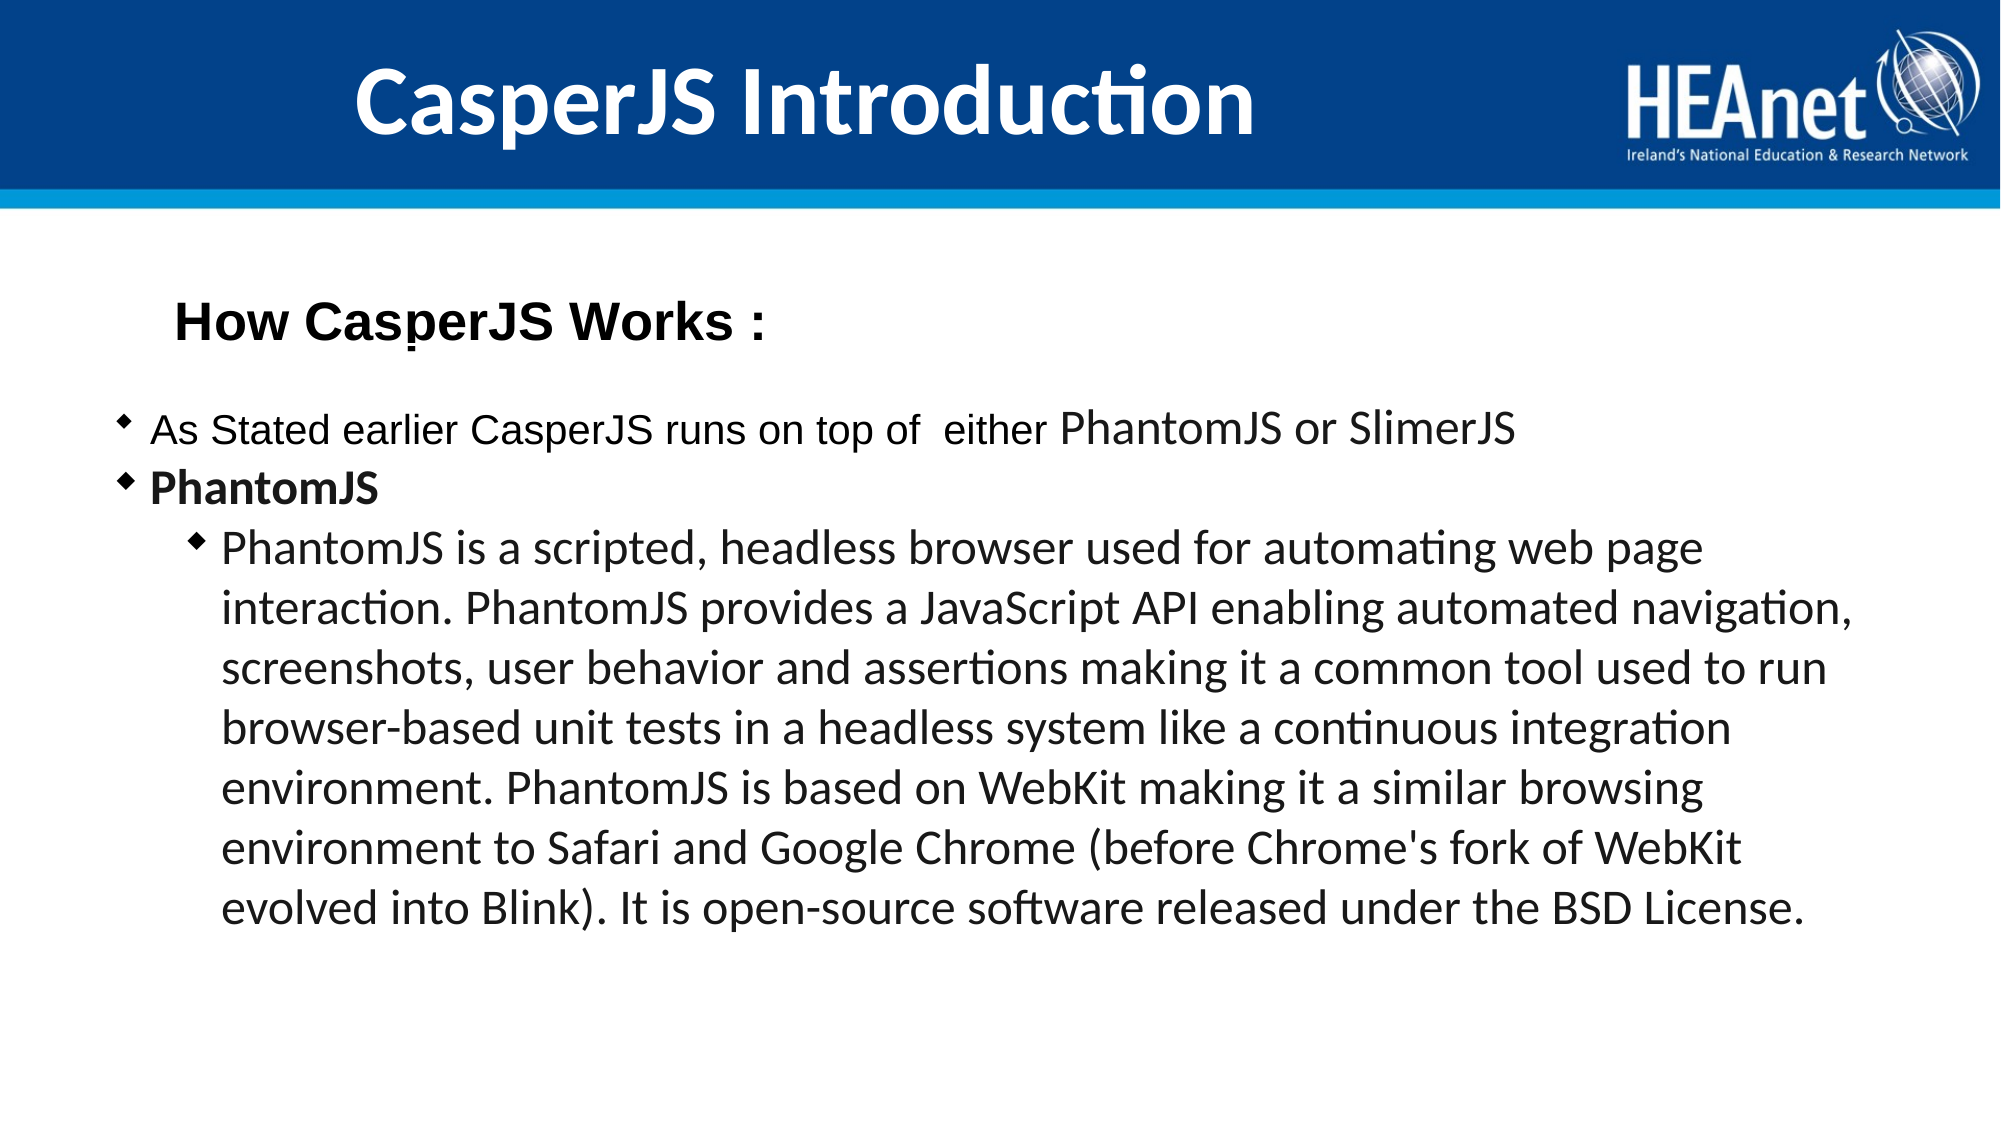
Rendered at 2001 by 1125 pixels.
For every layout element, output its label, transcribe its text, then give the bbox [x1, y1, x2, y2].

picture [0, 0, 2001, 189]
text_box How CasperJS Works : [160, 278, 784, 355]
text_box As Stated earlier CasperJS runs on top of either PhantomJS or SlimerJS PhantomJS PhantomJS is a scripted, headless browser used for automating web page interaction. PhantomJS provides a JavaScript API enabling automated navigation, screenshots, user behavior and assertions making it a common tool used to run browser-based unit tests in a headless system like a continuous integration environment. PhantomJS is based on WebKit making it a similar browsing environment to Safari and Google Chrome (before Chrome's fork of WebKit evolved into Blink). It is open-source software released under the BSD License. [99, 387, 1900, 1040]
text_box CasperJS Introduction [54, 35, 1559, 154]
picture [0, 208, 2001, 1125]
